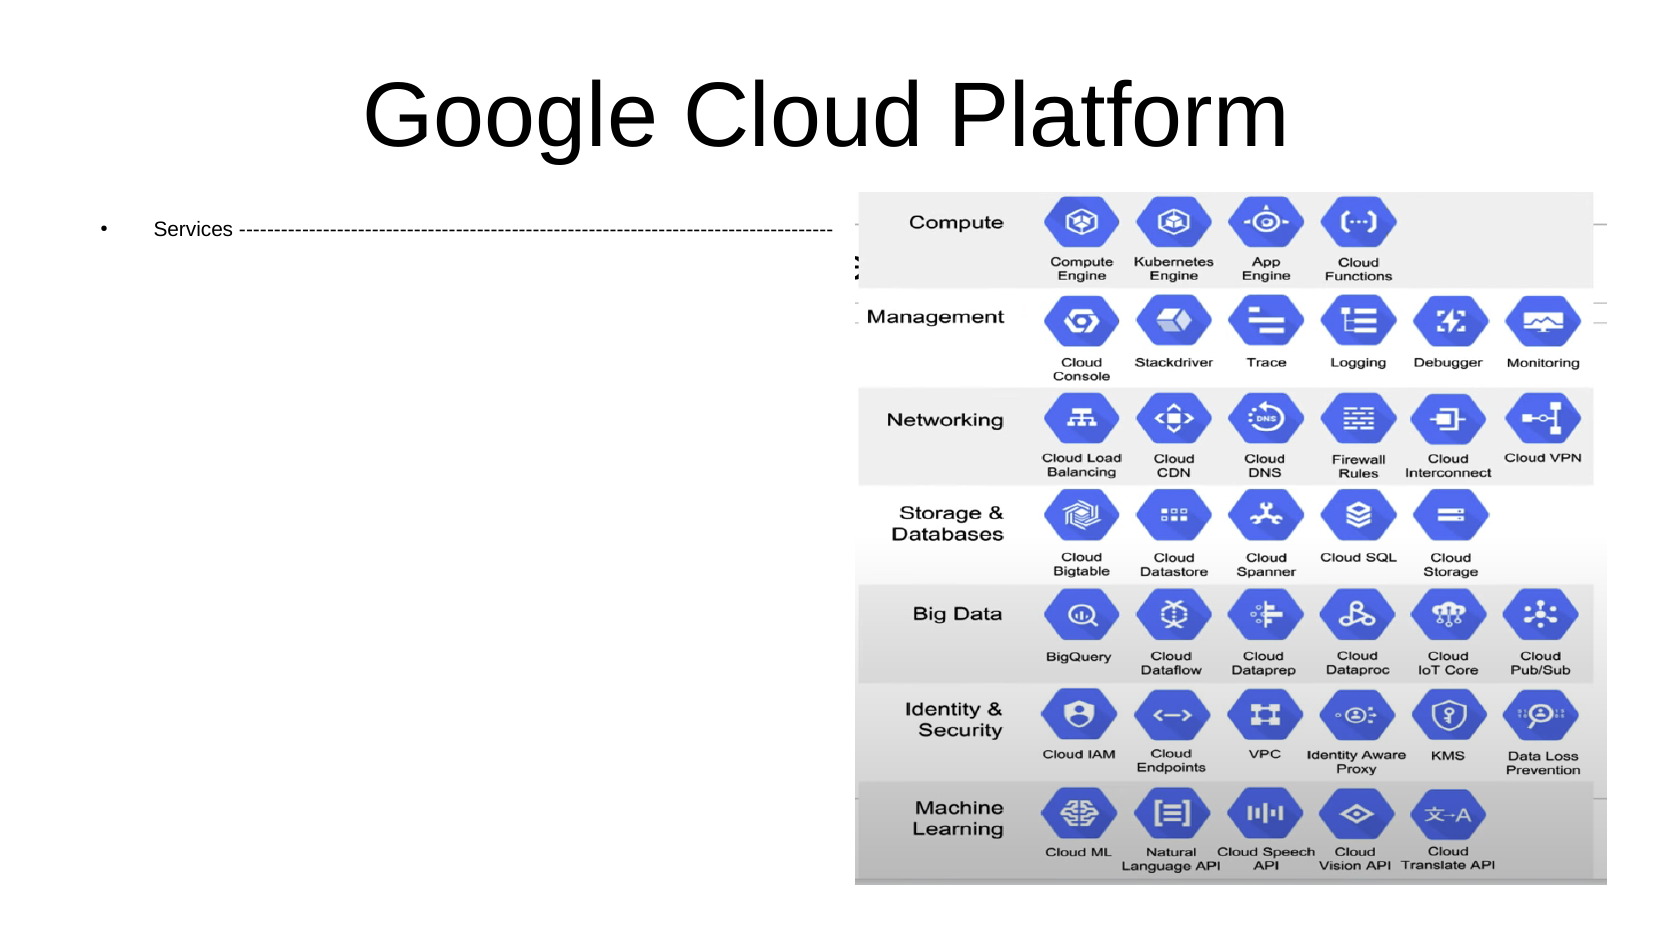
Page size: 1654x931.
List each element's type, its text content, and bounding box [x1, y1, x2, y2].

list Services ------------------------------------------------------------------------------------- [82, 217, 1621, 916]
title Google Cloud Platform [82, 37, 1571, 193]
picture [855, 192, 1607, 886]
